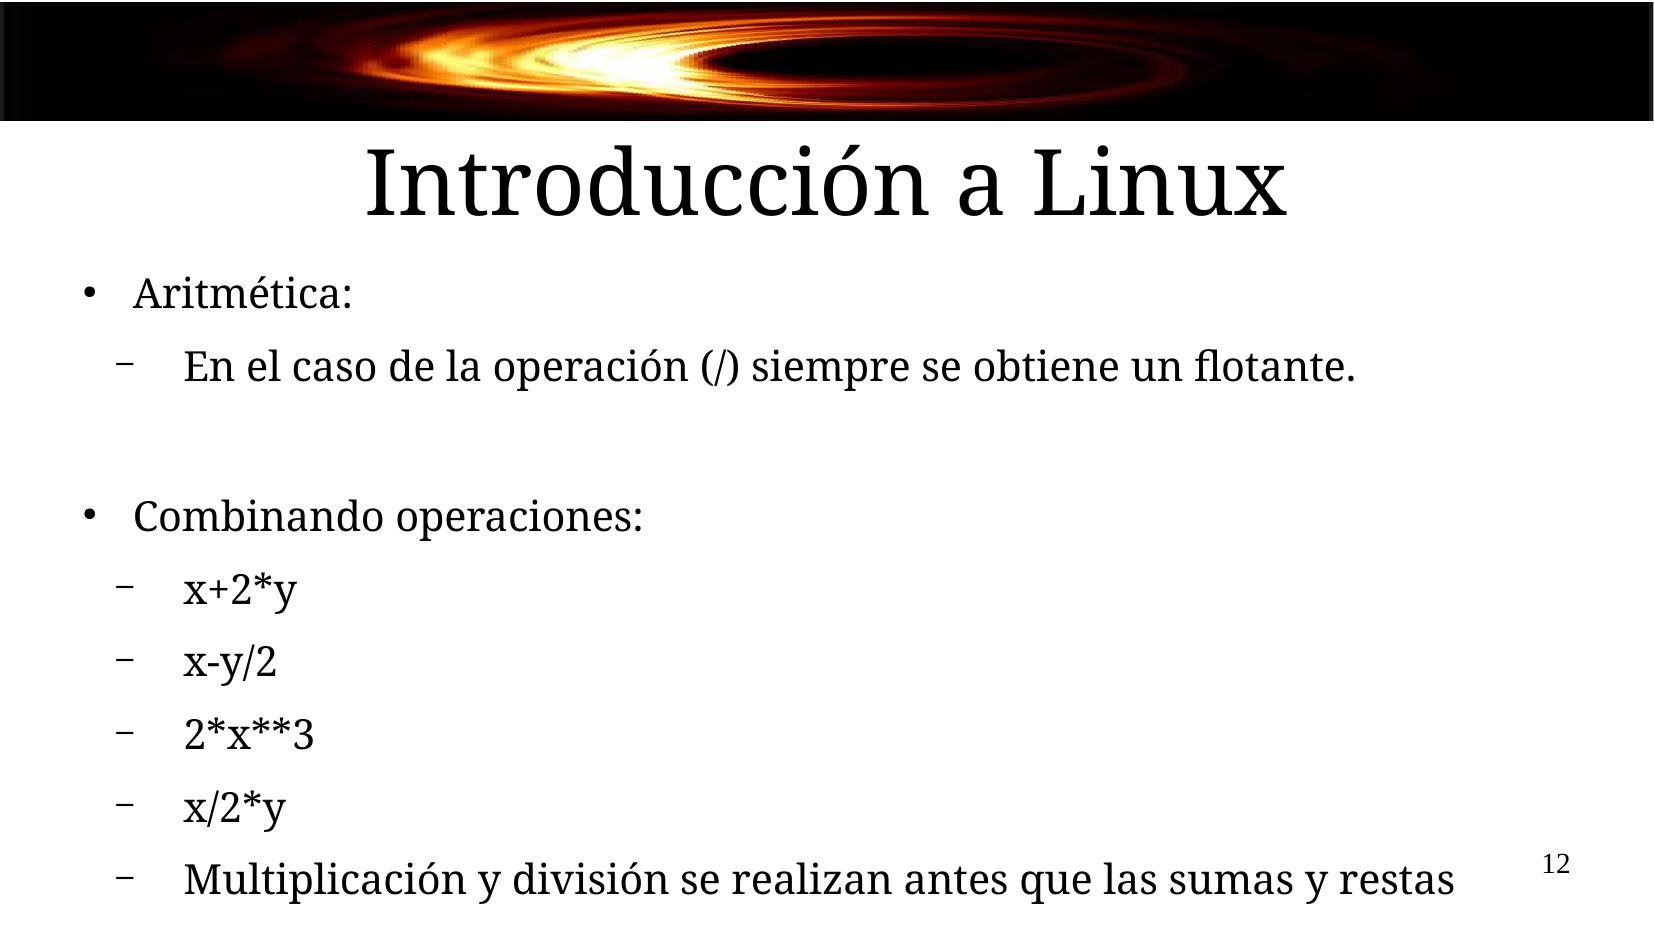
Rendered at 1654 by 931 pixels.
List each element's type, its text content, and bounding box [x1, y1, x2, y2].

list Aritmética: En el caso de la operación (/) siempre se obtiene un flotante. Combinando operaciones: x+2*y x-y/2 2*x**3 x/2*y Multiplicación y división se realizan antes que las sumas y restas [82, 264, 1571, 916]
title Introducción a Linux [82, 121, 1571, 258]
picture [0, 2, 1654, 121]
